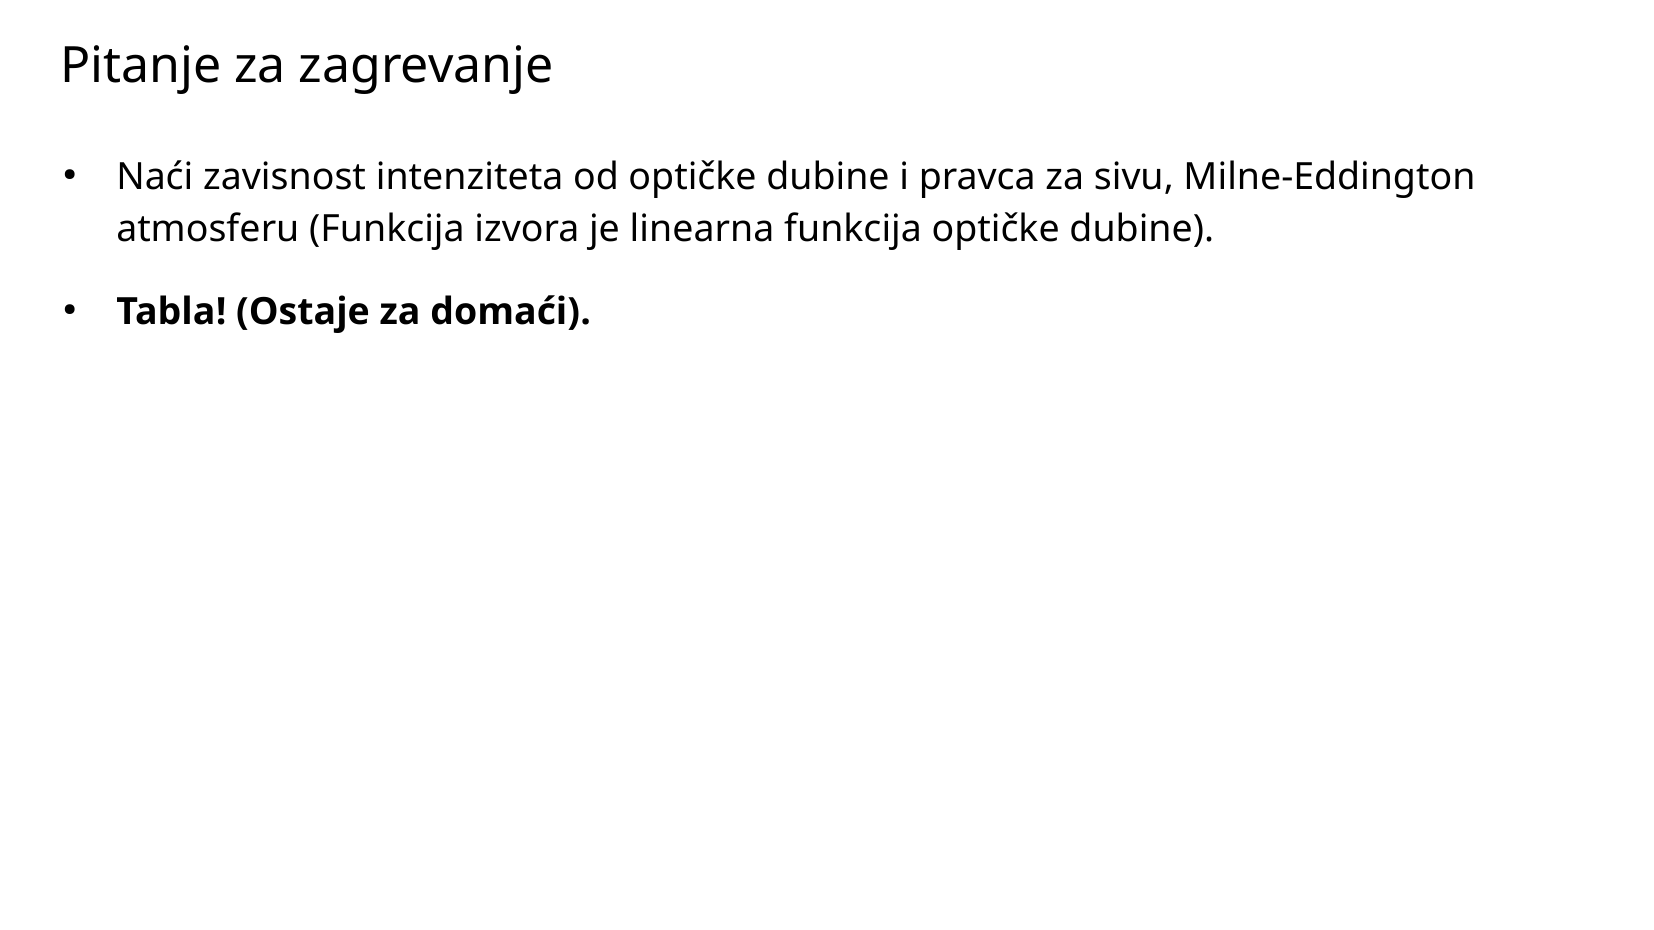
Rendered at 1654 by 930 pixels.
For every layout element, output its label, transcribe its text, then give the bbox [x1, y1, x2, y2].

title Pitanje za zagrevanje [59, 13, 1648, 113]
list Naći zavisnost intenziteta od optičke dubine i pravca za sivu, Milne-Eddington atmosferu (Funkcija izvora je linearna funkcija optičke dubine). Tabla! (Ostaje za domaći). [45, 149, 1635, 880]
